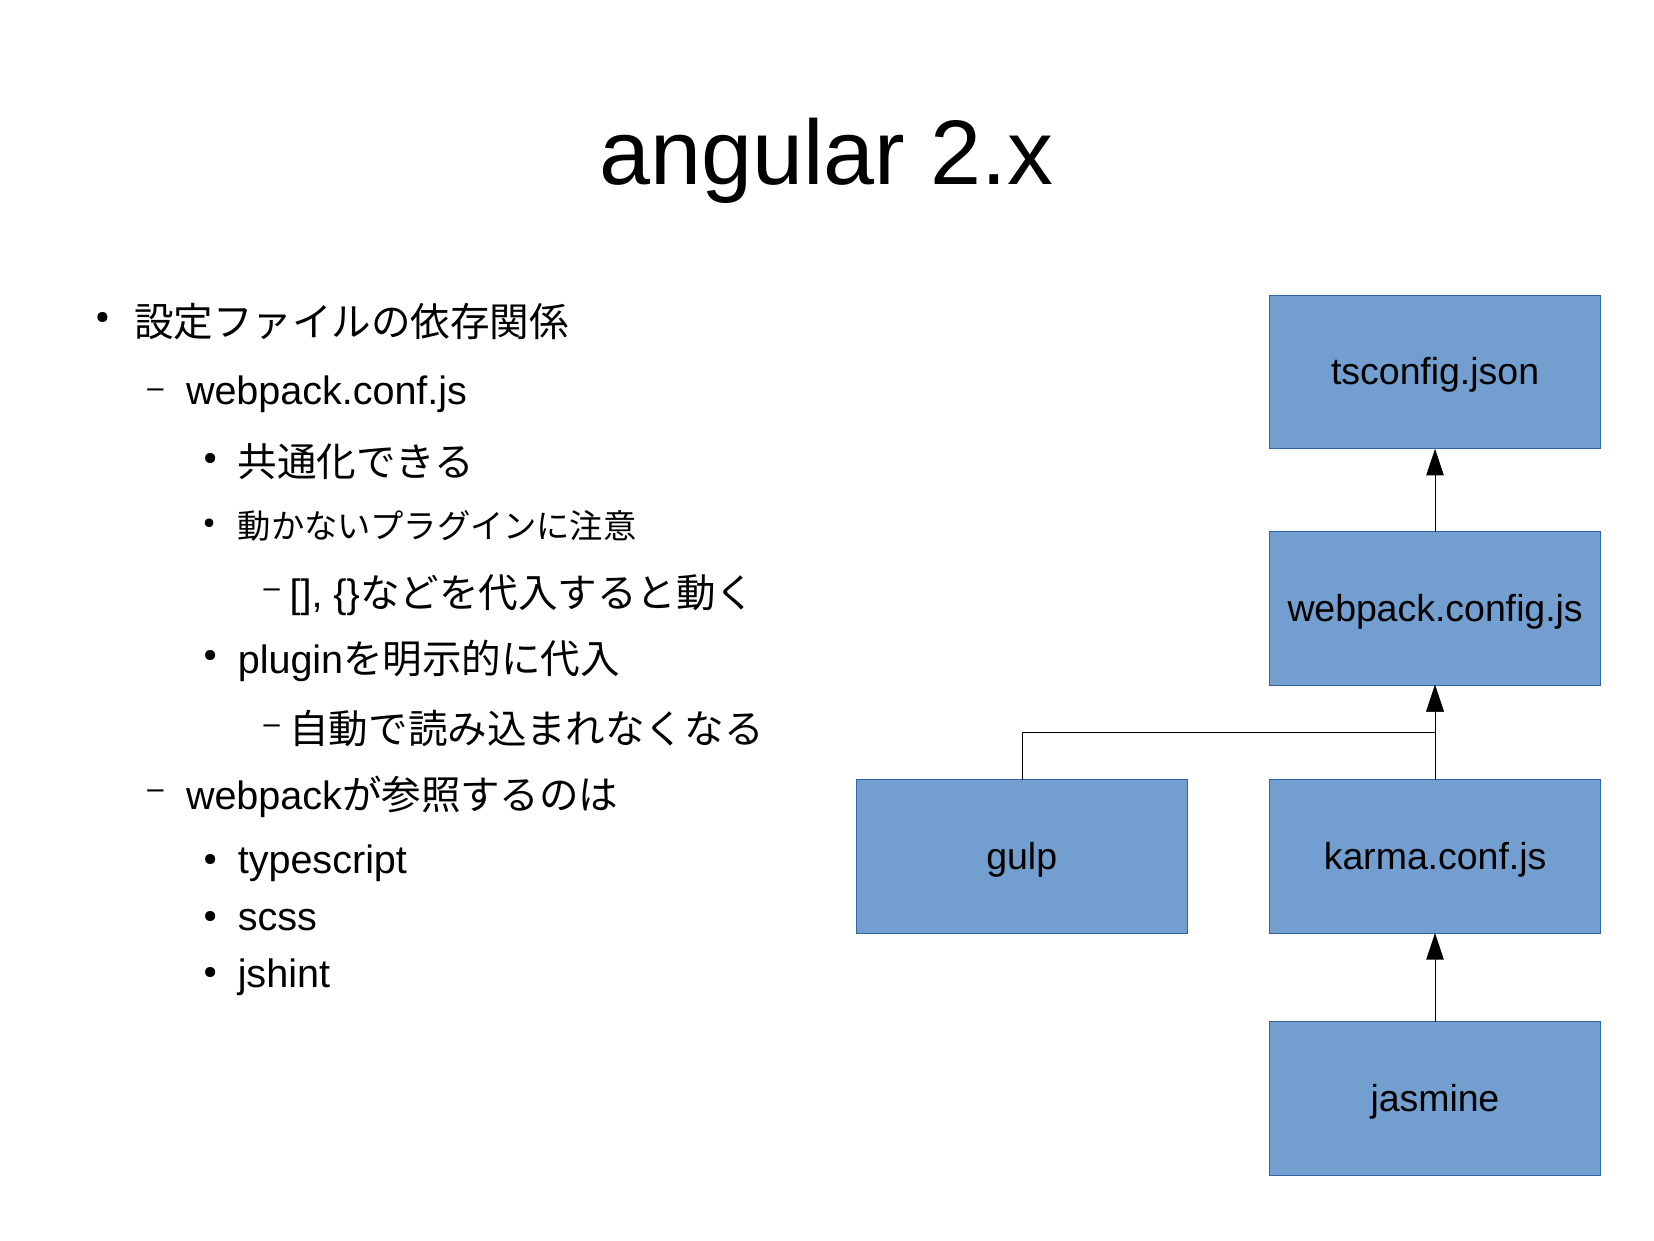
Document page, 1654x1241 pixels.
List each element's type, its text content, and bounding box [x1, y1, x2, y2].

text_box tsconfig.json [1269, 295, 1601, 449]
text_box karma.conf.js [1269, 779, 1601, 934]
list 設定ファイルの依存関係 webpack.conf.js 共通化できる 動かないプラグインに注意 [], {}などを代入すると動く pluginを明示的に代入 自動で読み込まれなくなる webpackが参照するのは typescript scss jshint [82, 290, 815, 1010]
title angular 2.x [82, 49, 1571, 257]
text_box webpack.config.js [1269, 531, 1601, 686]
text_box gulp [856, 779, 1188, 934]
text_box jasmine [1269, 1021, 1601, 1176]
